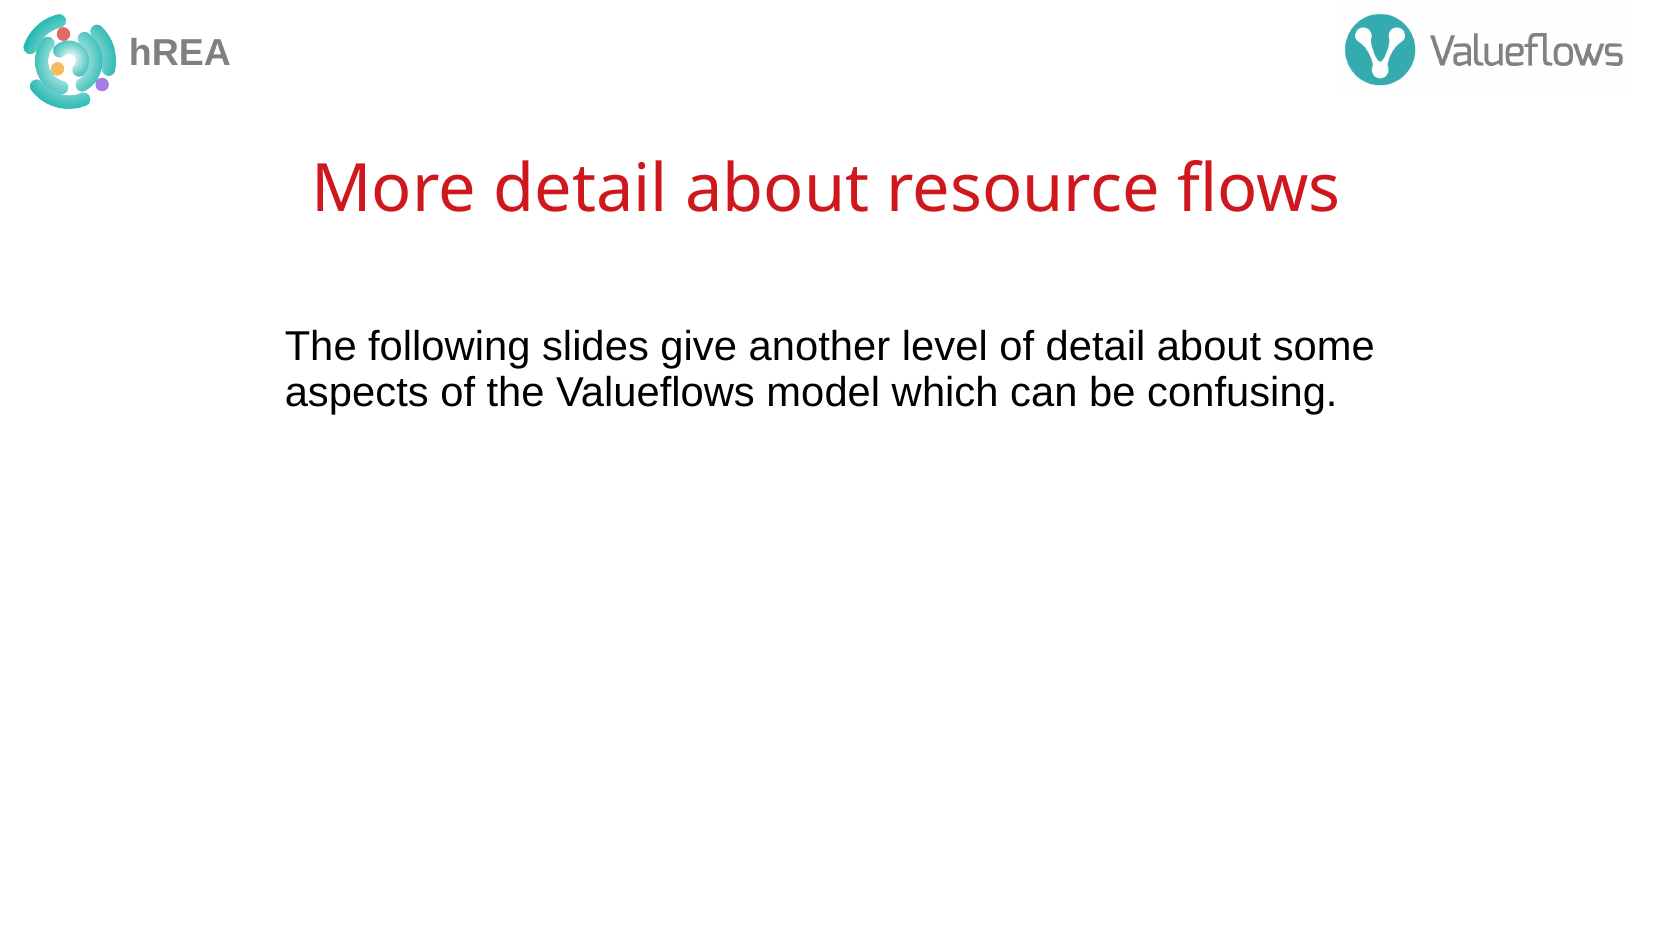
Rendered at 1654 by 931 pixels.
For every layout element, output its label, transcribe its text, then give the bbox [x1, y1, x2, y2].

text_box hREA [114, 24, 250, 81]
picture [1335, 3, 1633, 94]
text_box The following slides give another level of detail about some aspects of the Valueflows model which can be confusing. [270, 315, 1411, 556]
picture [21, 13, 116, 109]
text_box More detail about resource flows [144, 132, 1509, 223]
